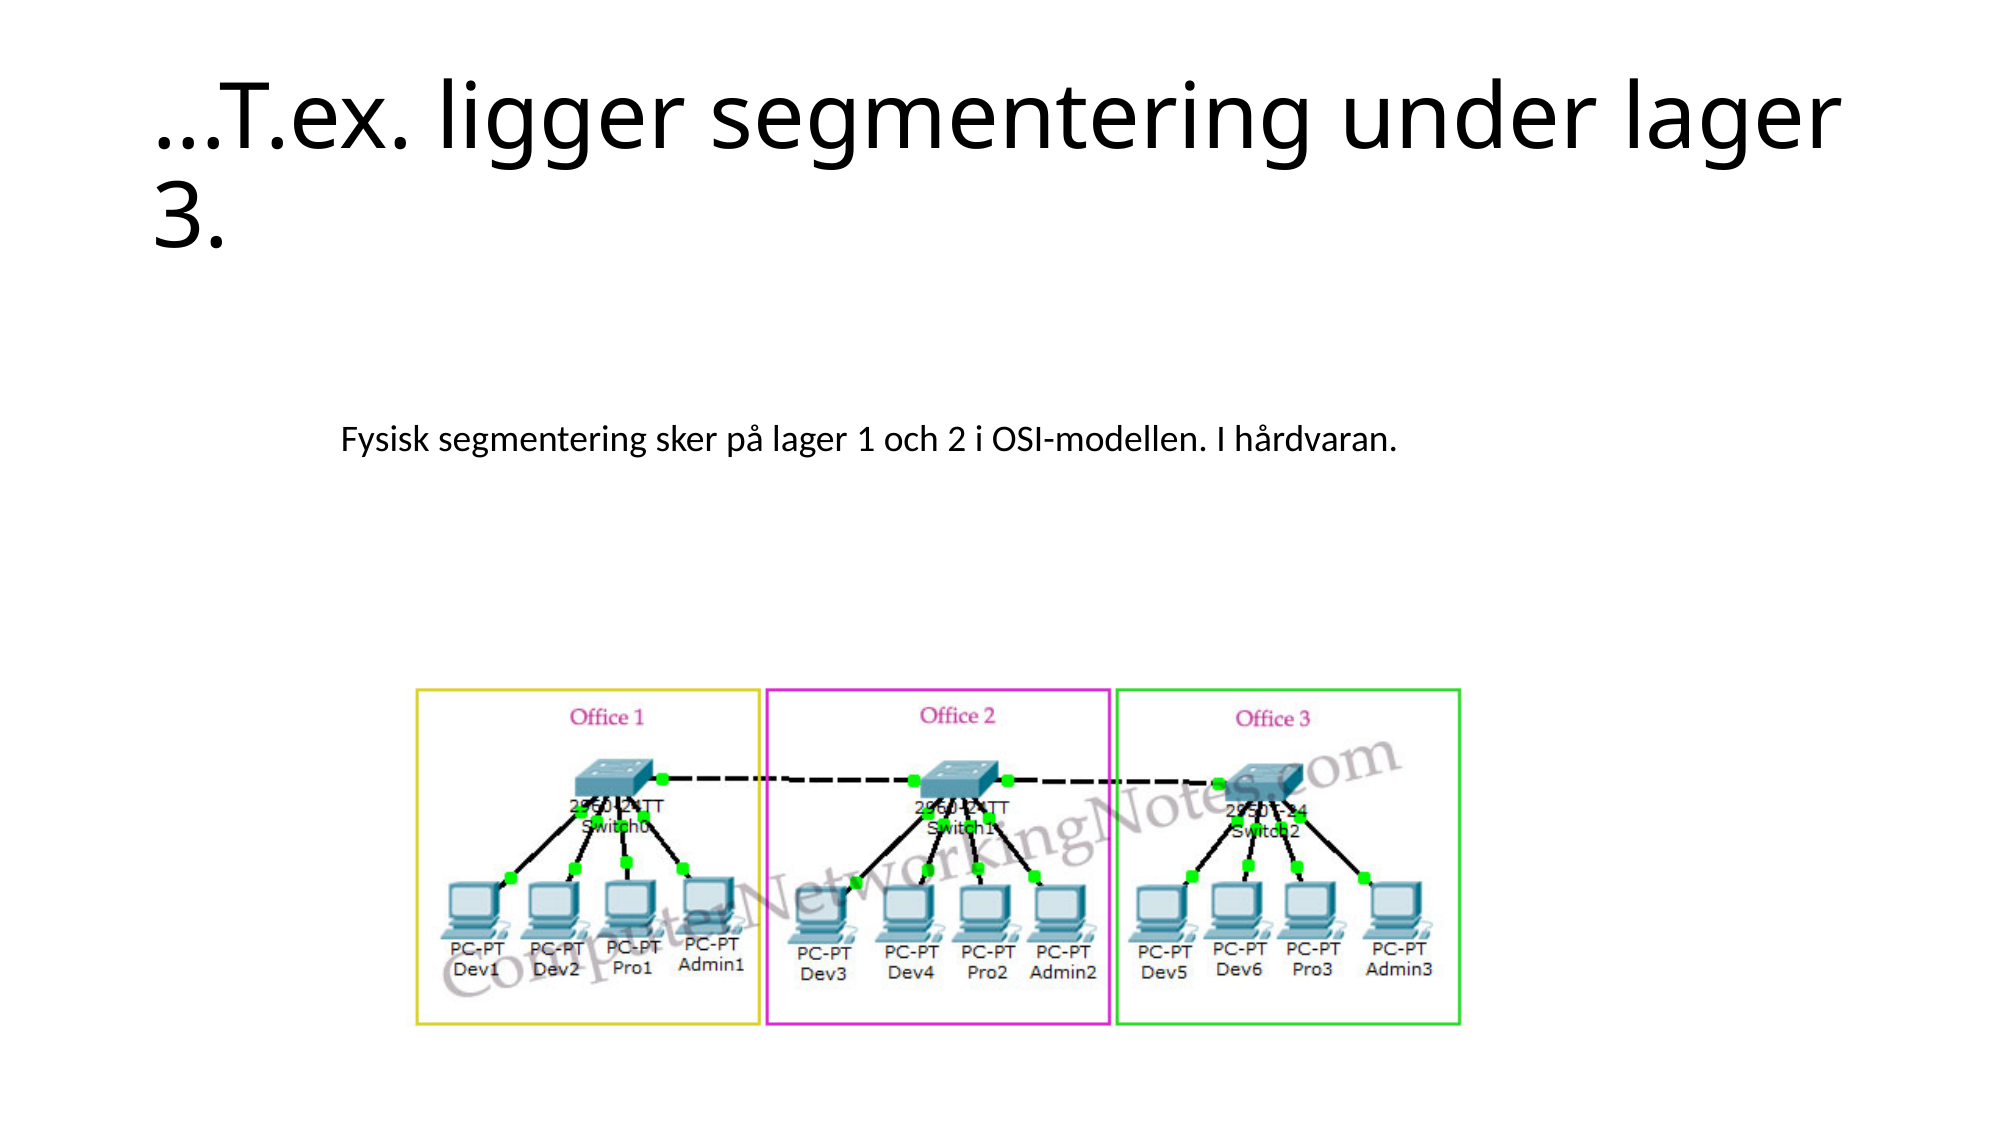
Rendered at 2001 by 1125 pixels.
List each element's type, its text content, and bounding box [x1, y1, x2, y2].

picture [394, 676, 1477, 1040]
title ...T.ex. ligger segmentering under lager 3. [137, 59, 1863, 278]
text_box Fysisk segmentering sker på lager 1 och 2 i OSI-modellen. I hårdvaran. [325, 406, 1521, 468]
